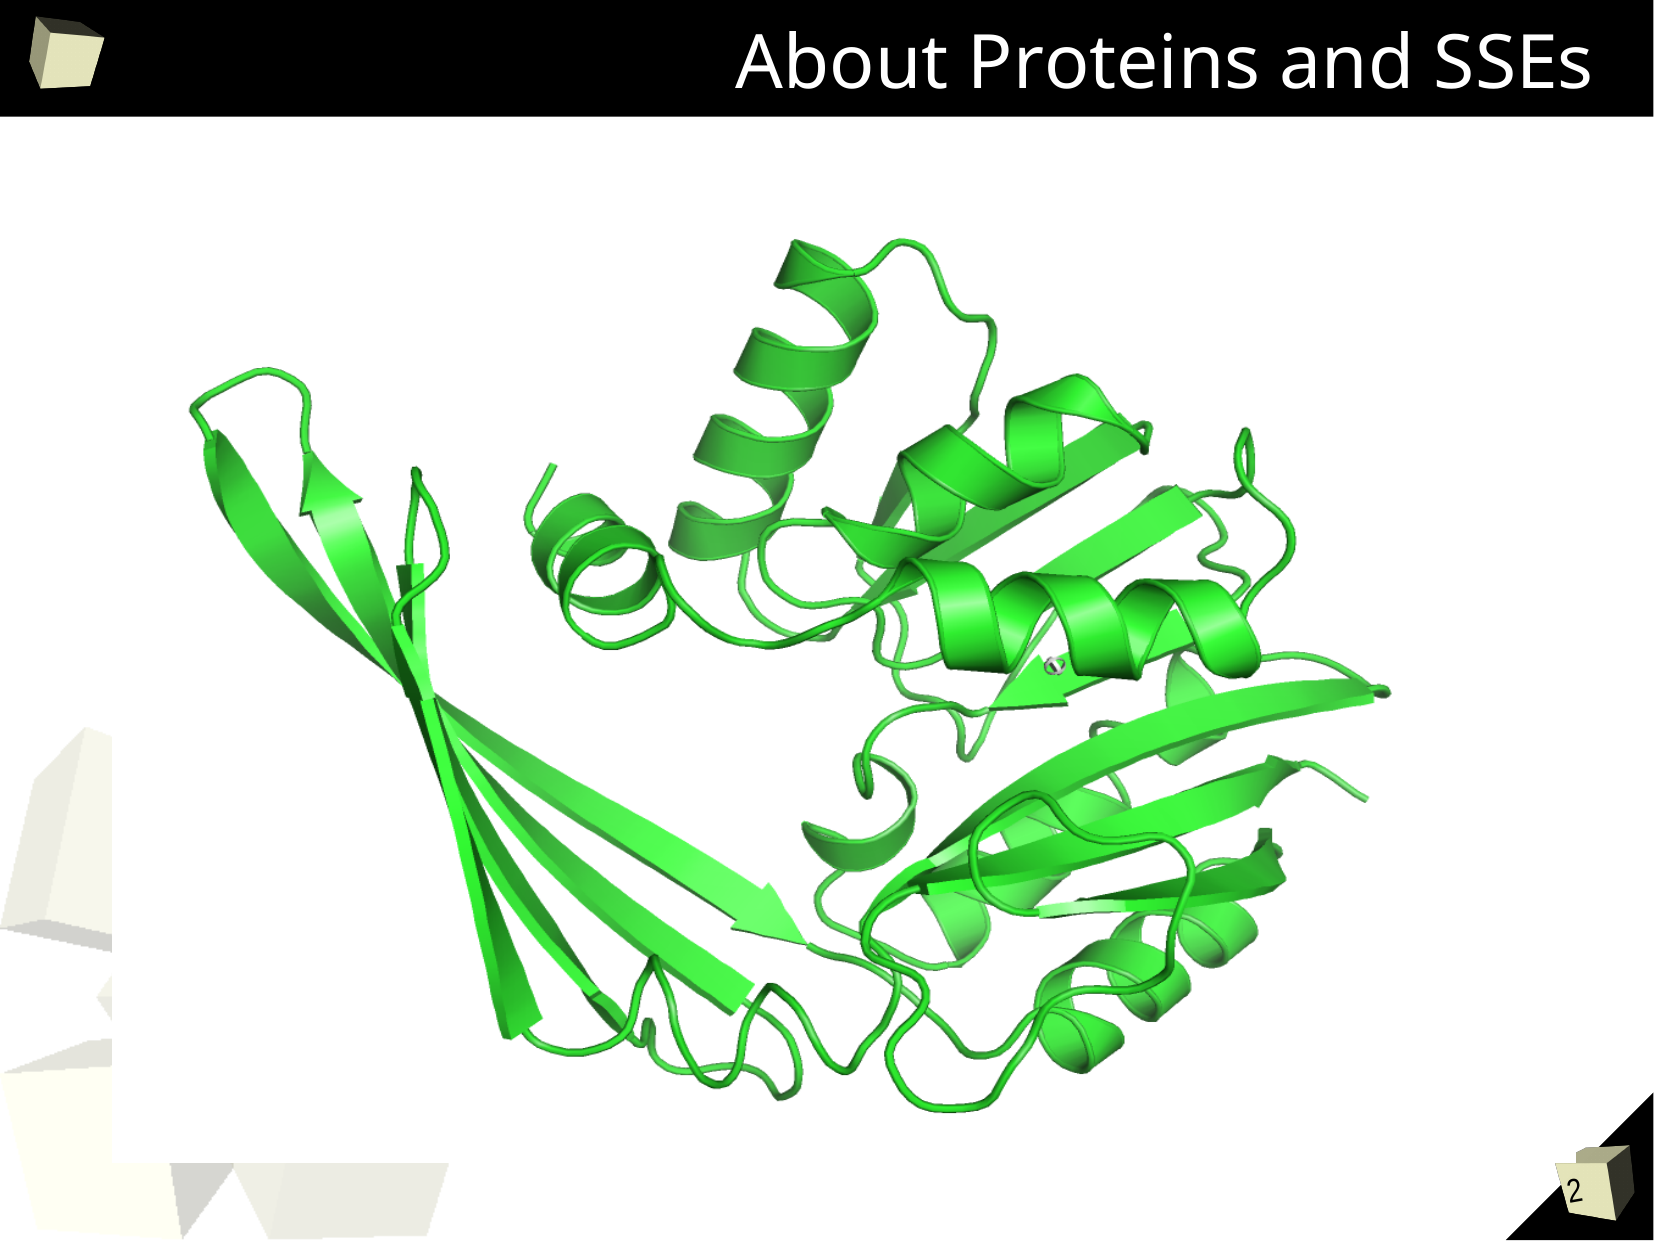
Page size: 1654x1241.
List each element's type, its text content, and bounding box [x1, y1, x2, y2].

title About Proteins and SSEs [118, 0, 1595, 119]
picture [0, 187, 1576, 1241]
